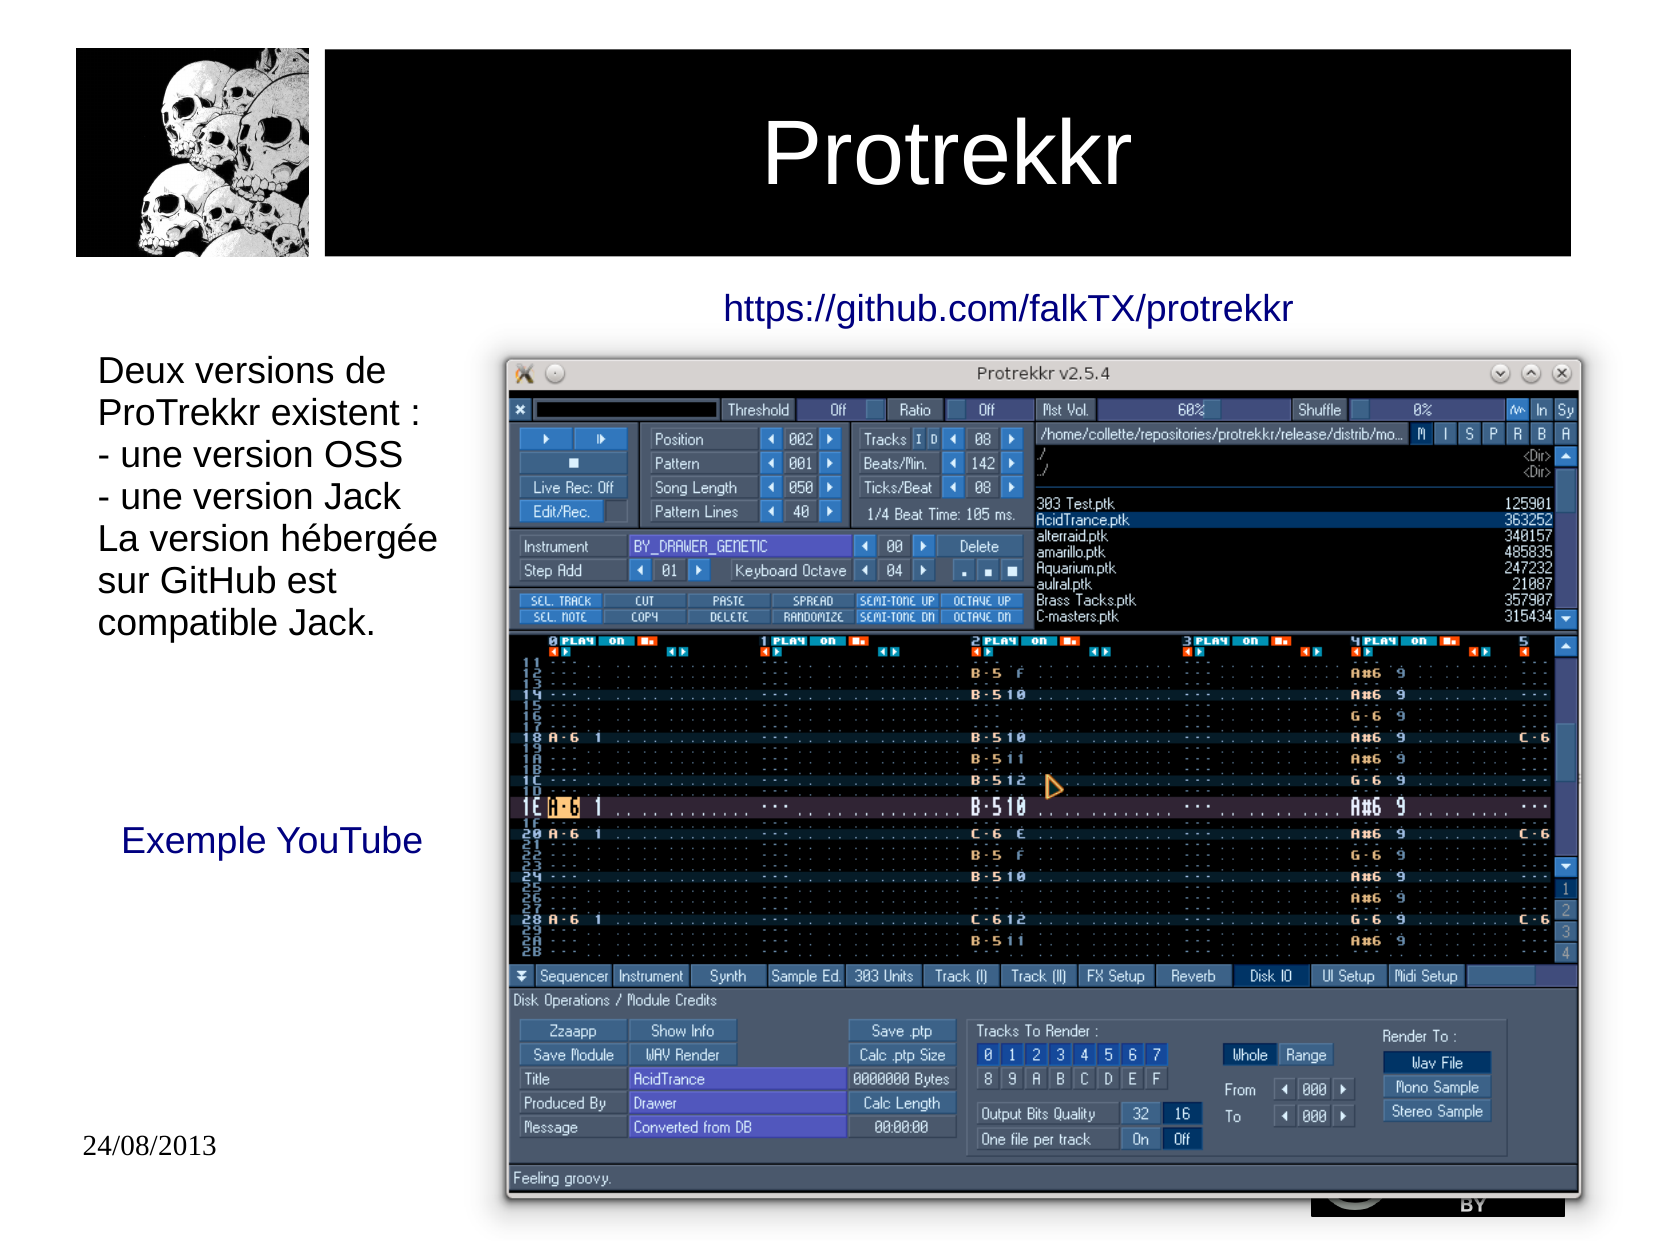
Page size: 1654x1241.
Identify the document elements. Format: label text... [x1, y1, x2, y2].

text_box Exemple YouTube [106, 812, 454, 869]
text_box https://github.com/falkTX/protrekkr [708, 279, 1312, 337]
text_box Deux versions de ProTrekkr existent : - une version OSS - une version Jack La version hébergée sur GitHub est compatible Jack. [82, 342, 497, 652]
title Protrekkr [324, 49, 1571, 257]
picture [76, 48, 309, 257]
picture [453, 306, 1635, 1241]
